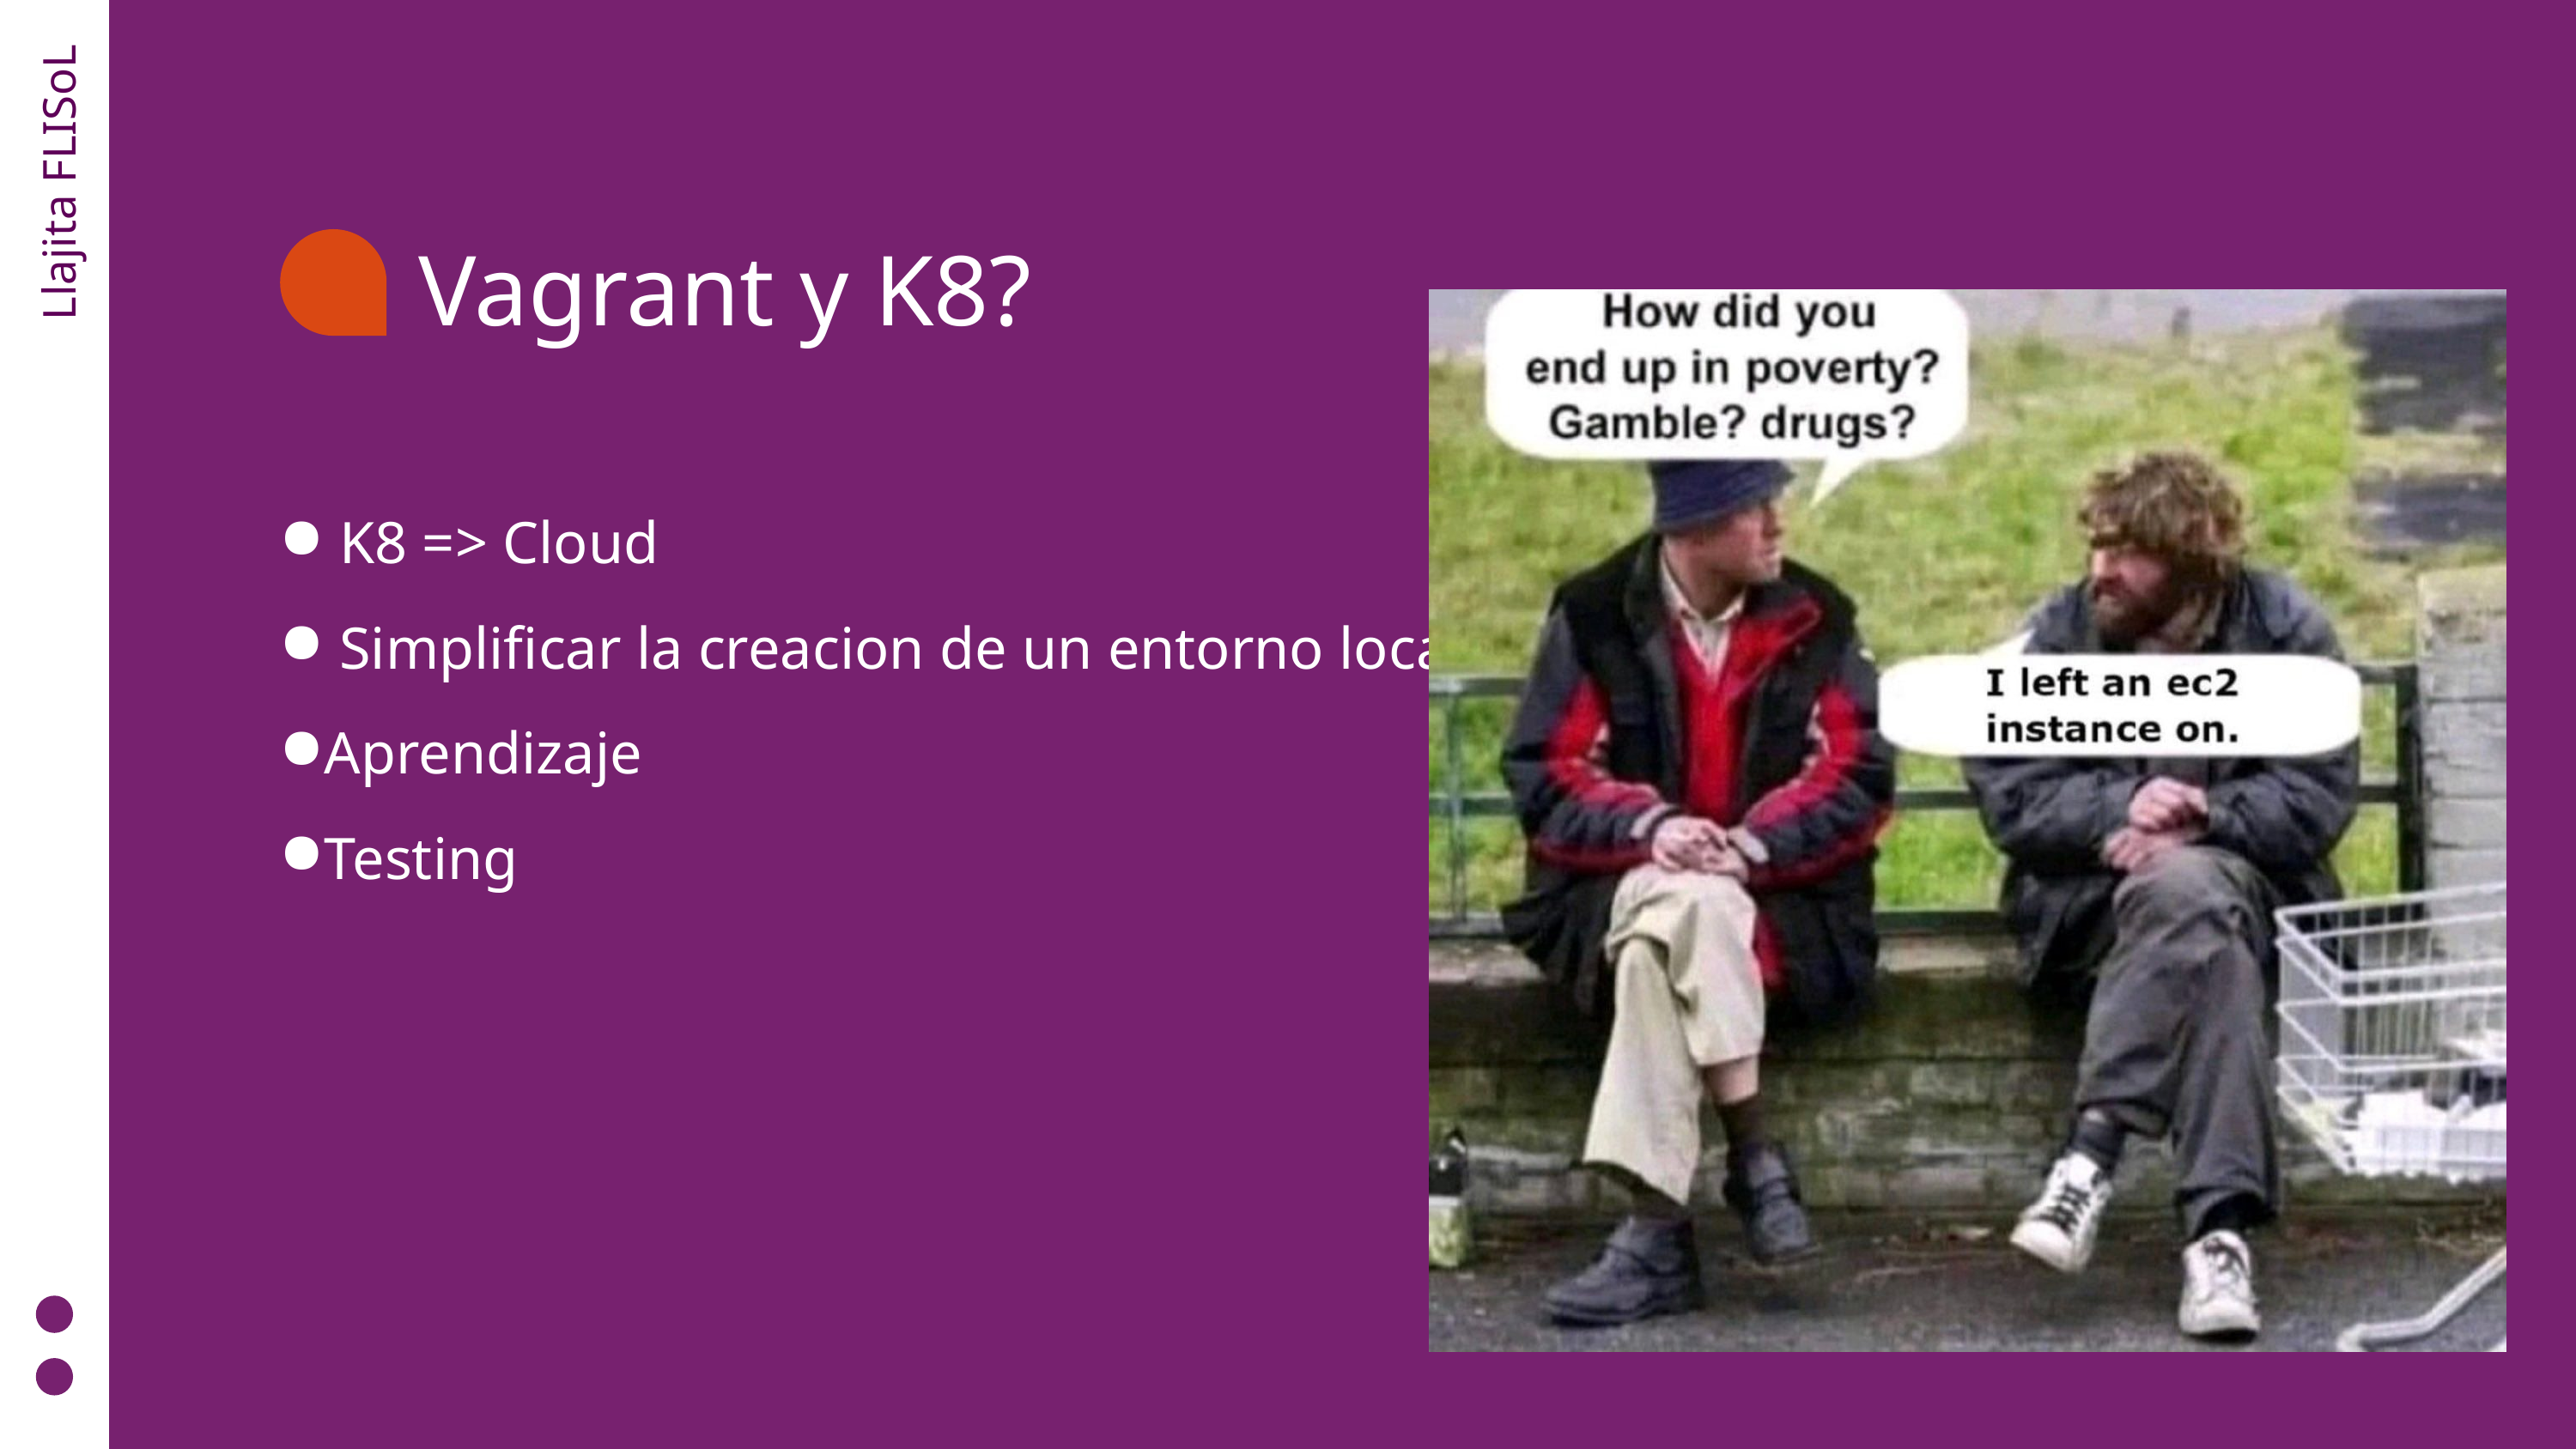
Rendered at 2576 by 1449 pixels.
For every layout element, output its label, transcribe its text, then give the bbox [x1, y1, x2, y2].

text_box K8 => Cloud Simplificar la creacion de un entorno local Aprendizaje Testing [278, 470, 1429, 997]
text_box [280, 228, 387, 336]
text_box Vagrant y K8? [418, 161, 2506, 345]
text_box Vagrant y K8? [542, 280, 571, 319]
picture [1429, 289, 2506, 1353]
text_box Llajita FLISoL [21, 9, 86, 321]
text_box [0, 0, 109, 1449]
